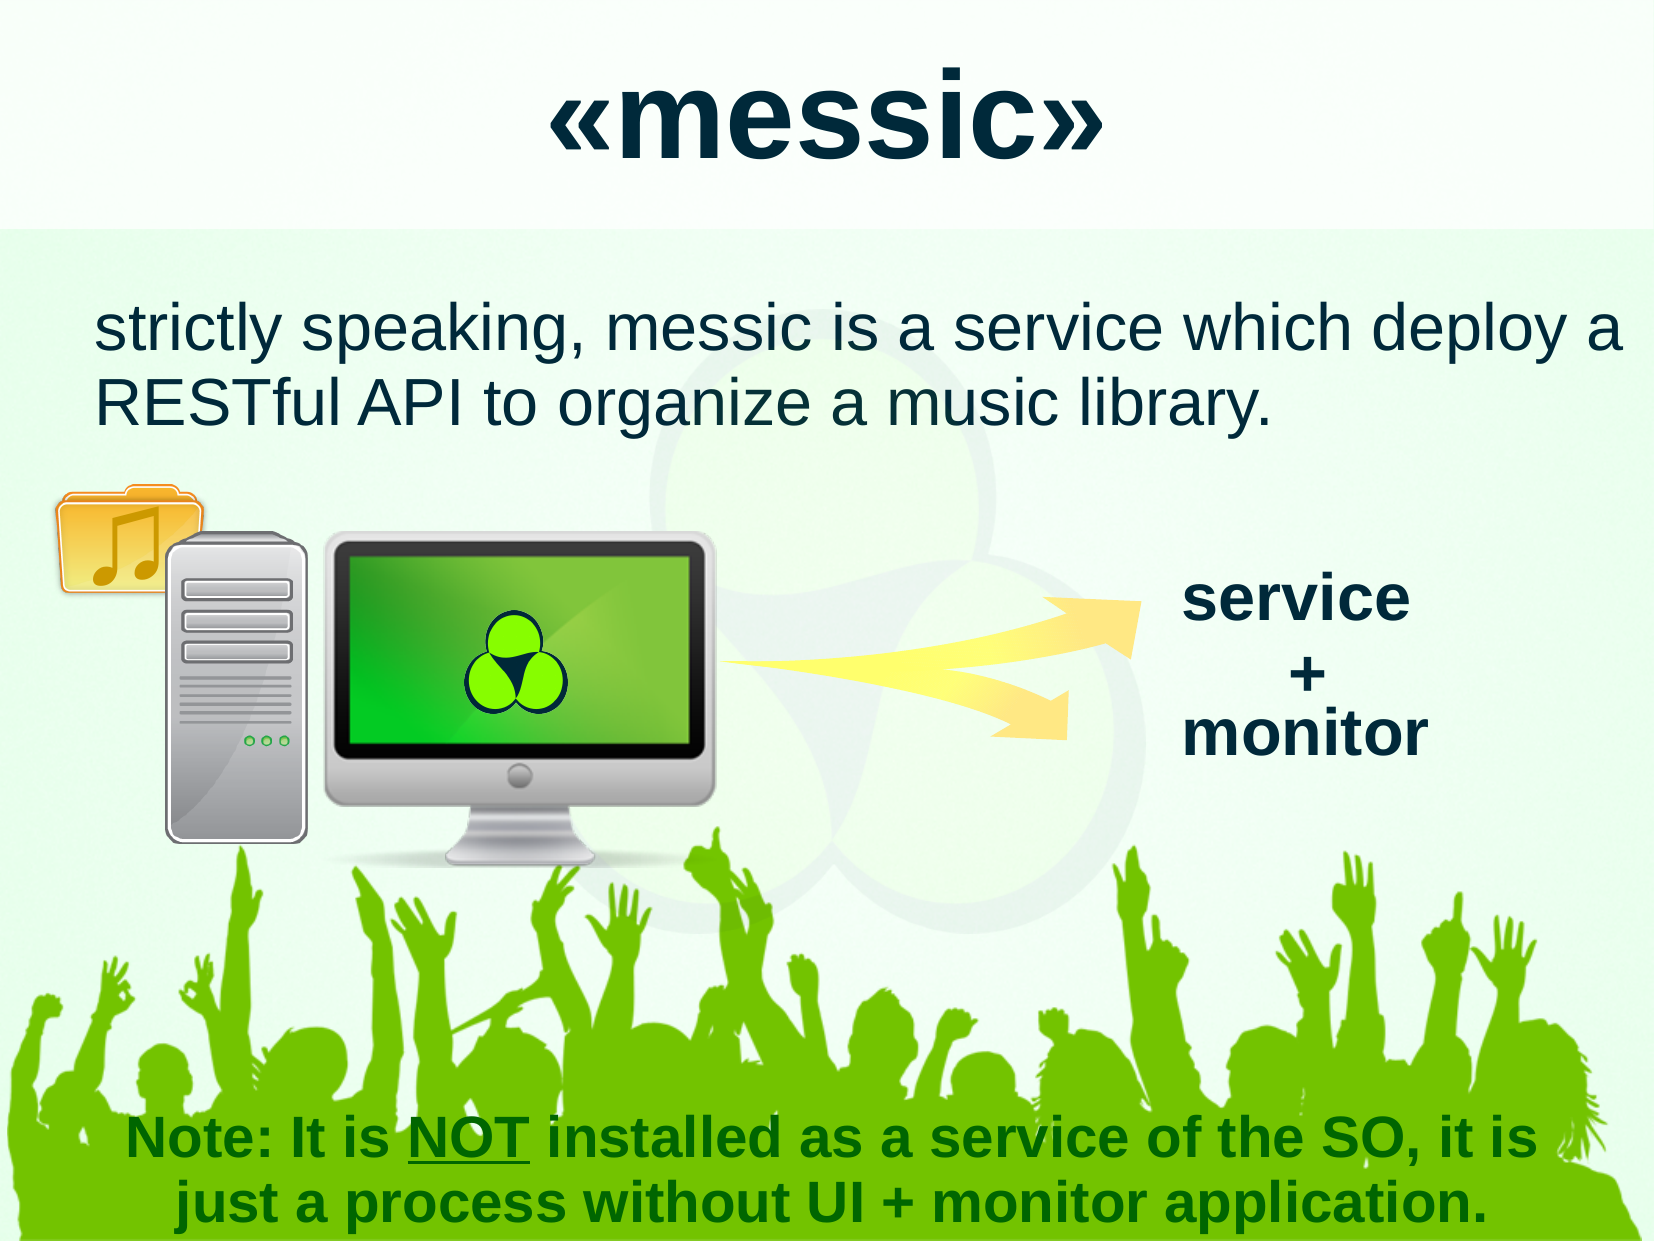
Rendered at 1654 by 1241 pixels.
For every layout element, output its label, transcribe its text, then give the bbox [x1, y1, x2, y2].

picture [0, 229, 1654, 1241]
list Note: It is NOT installed as a service of the SO, it is just a process without UI + monitor application. [0, 1105, 1595, 1241]
list monitor [1111, 695, 1596, 772]
list + [1217, 636, 1654, 713]
text_box [0, 0, 1654, 229]
list strictly speaking, messic is a service which deploy a RESTful API to organize a music library. [23, 290, 1630, 485]
list ♫ [59, 460, 154, 615]
title «messic» [82, 11, 1571, 219]
list service [1111, 560, 1596, 637]
